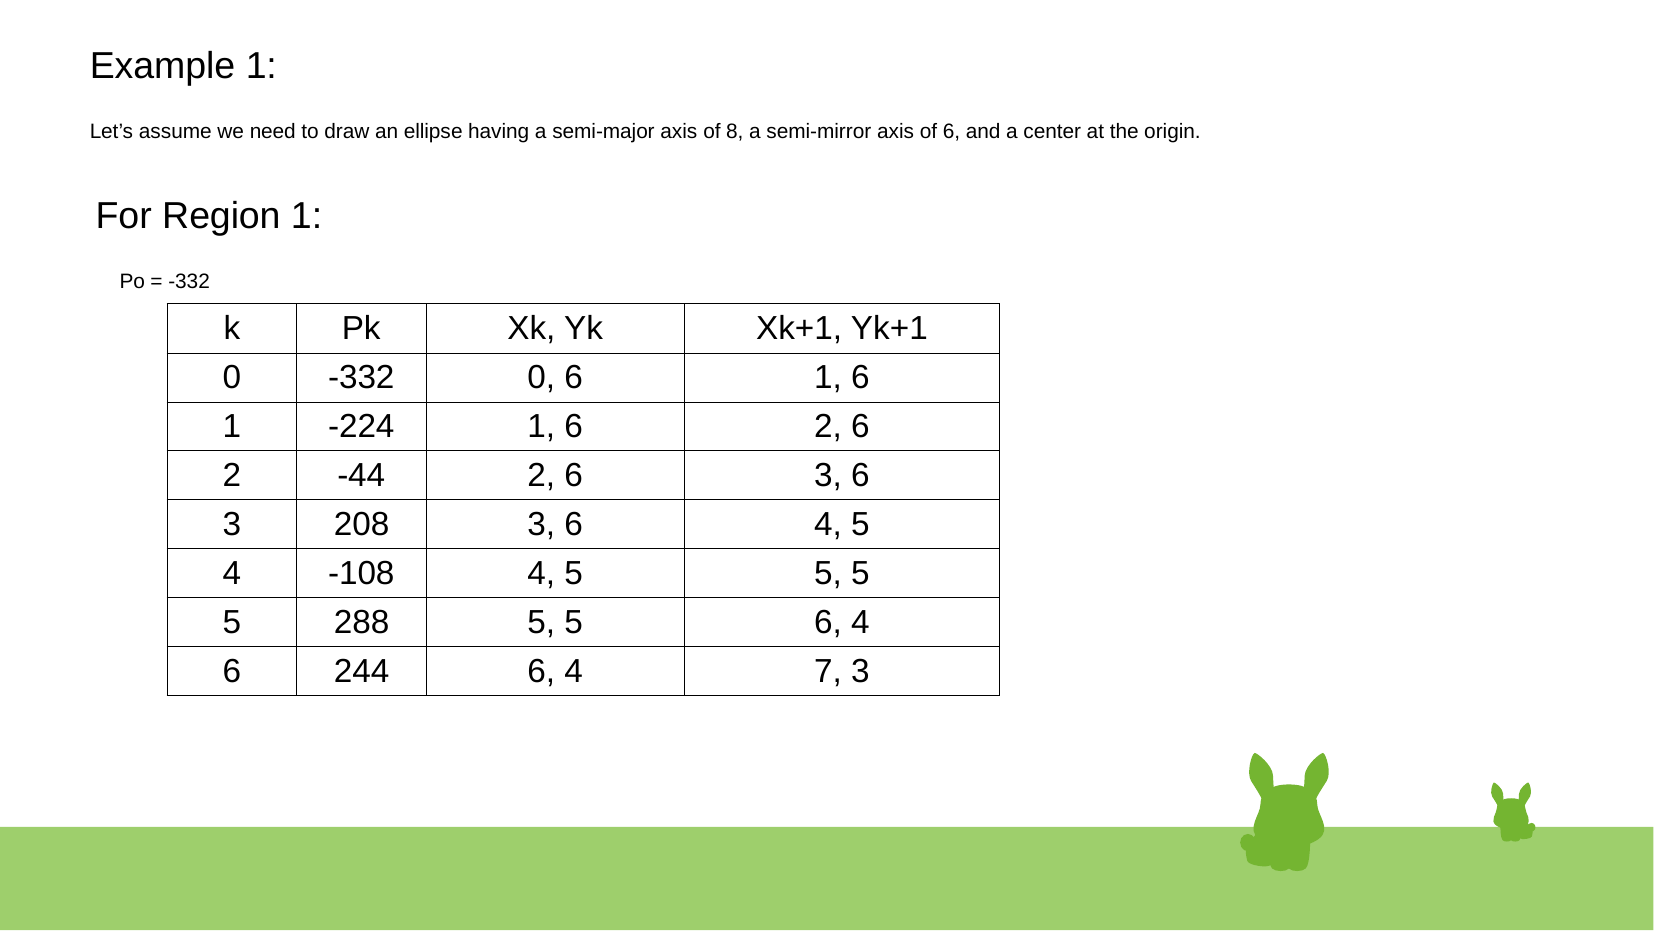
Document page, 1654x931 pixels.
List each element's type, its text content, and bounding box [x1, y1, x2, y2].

table_cell -224 [297, 403, 426, 450]
table_header Xk, Yk [427, 304, 684, 353]
table_cell 2 [168, 451, 296, 499]
table_cell 1 [168, 403, 296, 450]
table_cell 2, 6 [427, 451, 684, 499]
table_cell 3 [168, 500, 296, 548]
table_cell 7, 3 [685, 647, 999, 695]
text_box Po = -332 [104, 262, 226, 301]
table_cell -44 [297, 451, 426, 499]
table_cell 5, 5 [427, 598, 684, 646]
table_cell 0 [168, 354, 296, 402]
table_cell 6, 4 [685, 598, 999, 646]
table_cell 2, 6 [685, 403, 999, 450]
table_cell 6 [168, 647, 296, 695]
text_box Let’s assume we need to draw an ellipse having a semi-major axis of 8, a semi-mirror axis of 6, and a center at the origin. [75, 112, 1218, 151]
table_cell 4, 5 [685, 500, 999, 548]
table_cell -332 [297, 354, 426, 402]
text_box Example 1: [75, 37, 293, 95]
table_cell 4 [168, 549, 296, 597]
table_header Xk+1, Yk+1 [685, 304, 999, 353]
table_cell 6, 4 [427, 647, 684, 695]
table_cell 5 [168, 598, 296, 646]
table_cell 0, 6 [427, 354, 684, 402]
table_cell 1, 6 [427, 403, 684, 450]
table_cell 4, 5 [427, 549, 684, 597]
table_cell 1, 6 [685, 354, 999, 402]
table_header Pk [297, 304, 426, 353]
table_cell 3, 6 [685, 451, 999, 499]
table_cell 3, 6 [427, 500, 684, 548]
table_cell 5, 5 [685, 549, 999, 597]
table_cell -108 [297, 549, 426, 597]
table_cell 288 [297, 598, 426, 646]
table_cell 208 [297, 500, 426, 548]
table_cell 244 [297, 647, 426, 695]
table_header k [168, 304, 296, 353]
text_box For Region 1: [80, 187, 338, 245]
